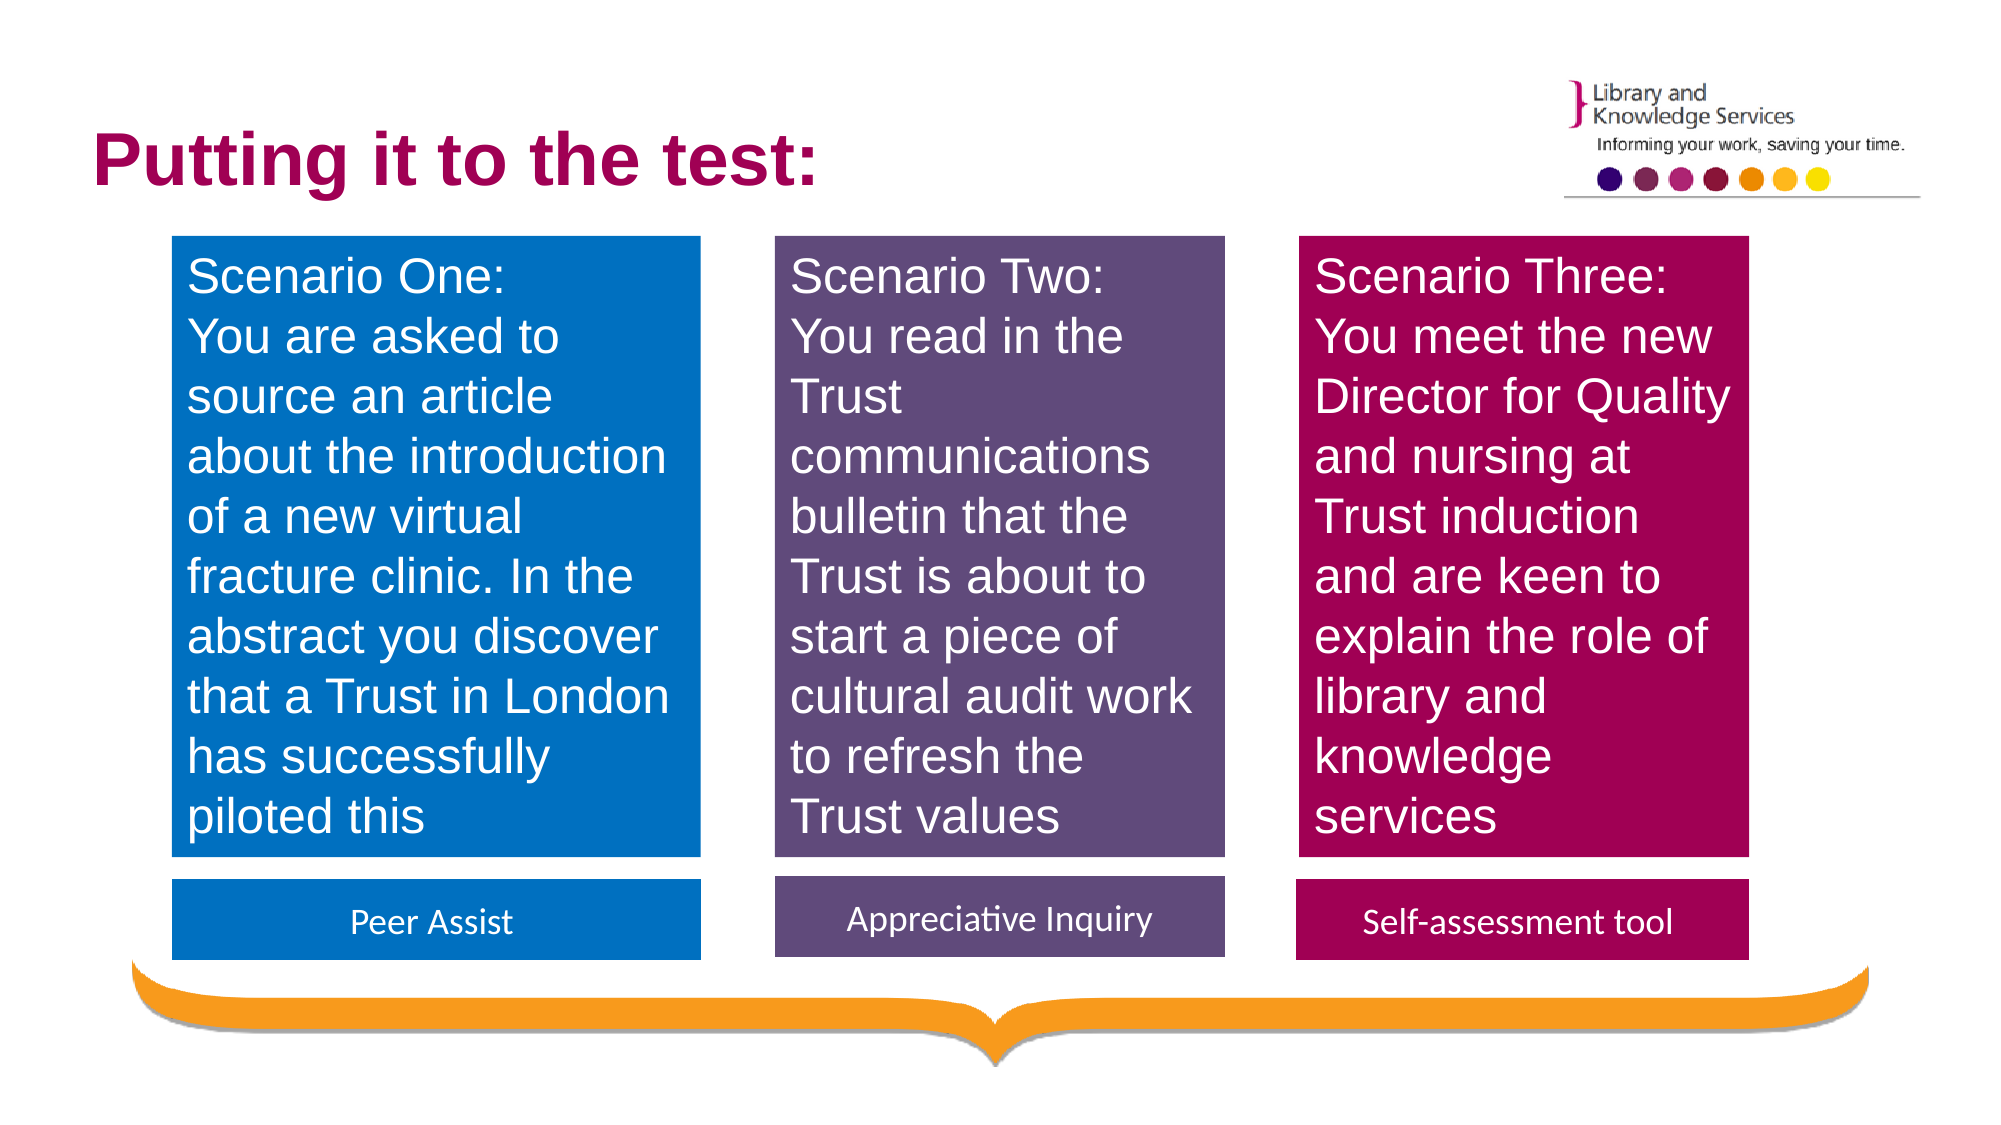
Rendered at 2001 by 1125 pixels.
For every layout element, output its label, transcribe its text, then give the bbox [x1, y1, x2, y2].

text_box Scenario Two: You read in the Trust communications bulletin that the Trust is about to start a piece of cultural audit work to refresh the Trust values [774, 235, 1225, 858]
text_box Self-assessment tool [1296, 879, 1749, 960]
text_box Appreciative Inquiry [775, 876, 1225, 957]
text_box Peer Assist [172, 879, 701, 960]
picture [132, 959, 1868, 1063]
text_box Scenario Three: You meet the new Director for Quality and nursing at Trust induction and are keen to explain the role of library and knowledge services [1299, 235, 1750, 858]
title Putting it to the test: [77, 62, 1218, 210]
picture [1564, 76, 1923, 196]
text_box Scenario One: You are asked to source an article about the introduction of a new virtual fracture clinic. In the abstract you discover that a Trust in London has successfully piloted this [171, 235, 701, 858]
